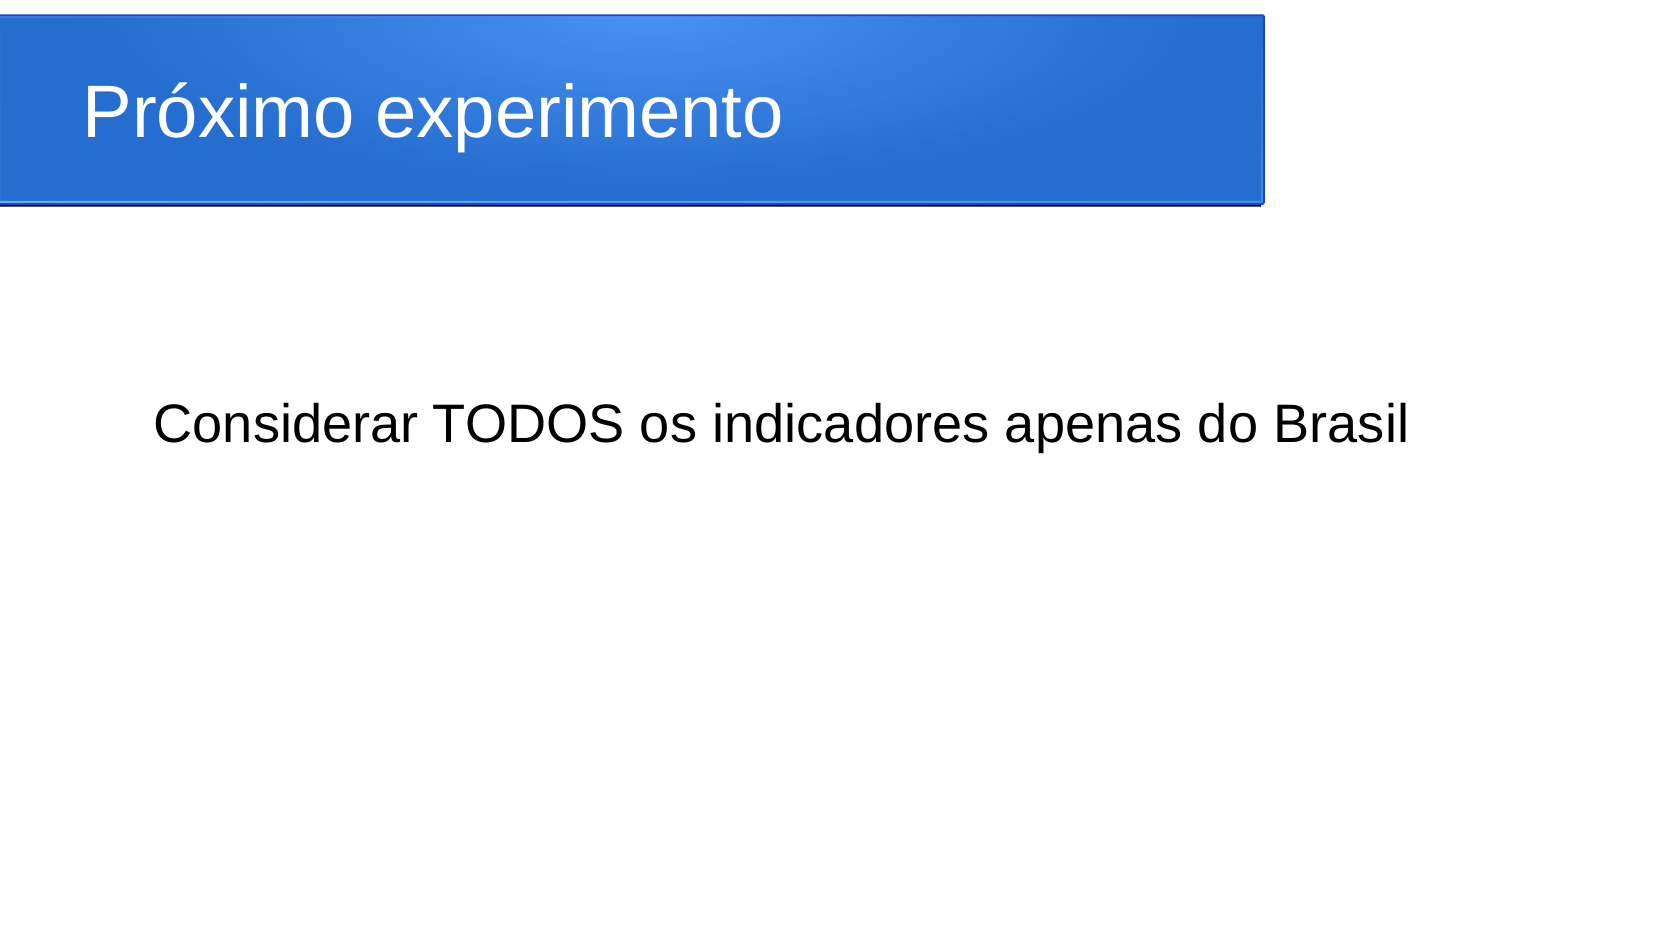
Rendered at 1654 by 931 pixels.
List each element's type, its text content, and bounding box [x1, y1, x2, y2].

list Considerar TODOS os indicadores apenas do Brasil [82, 224, 1571, 764]
title Próximo experimento [82, 35, 1235, 189]
